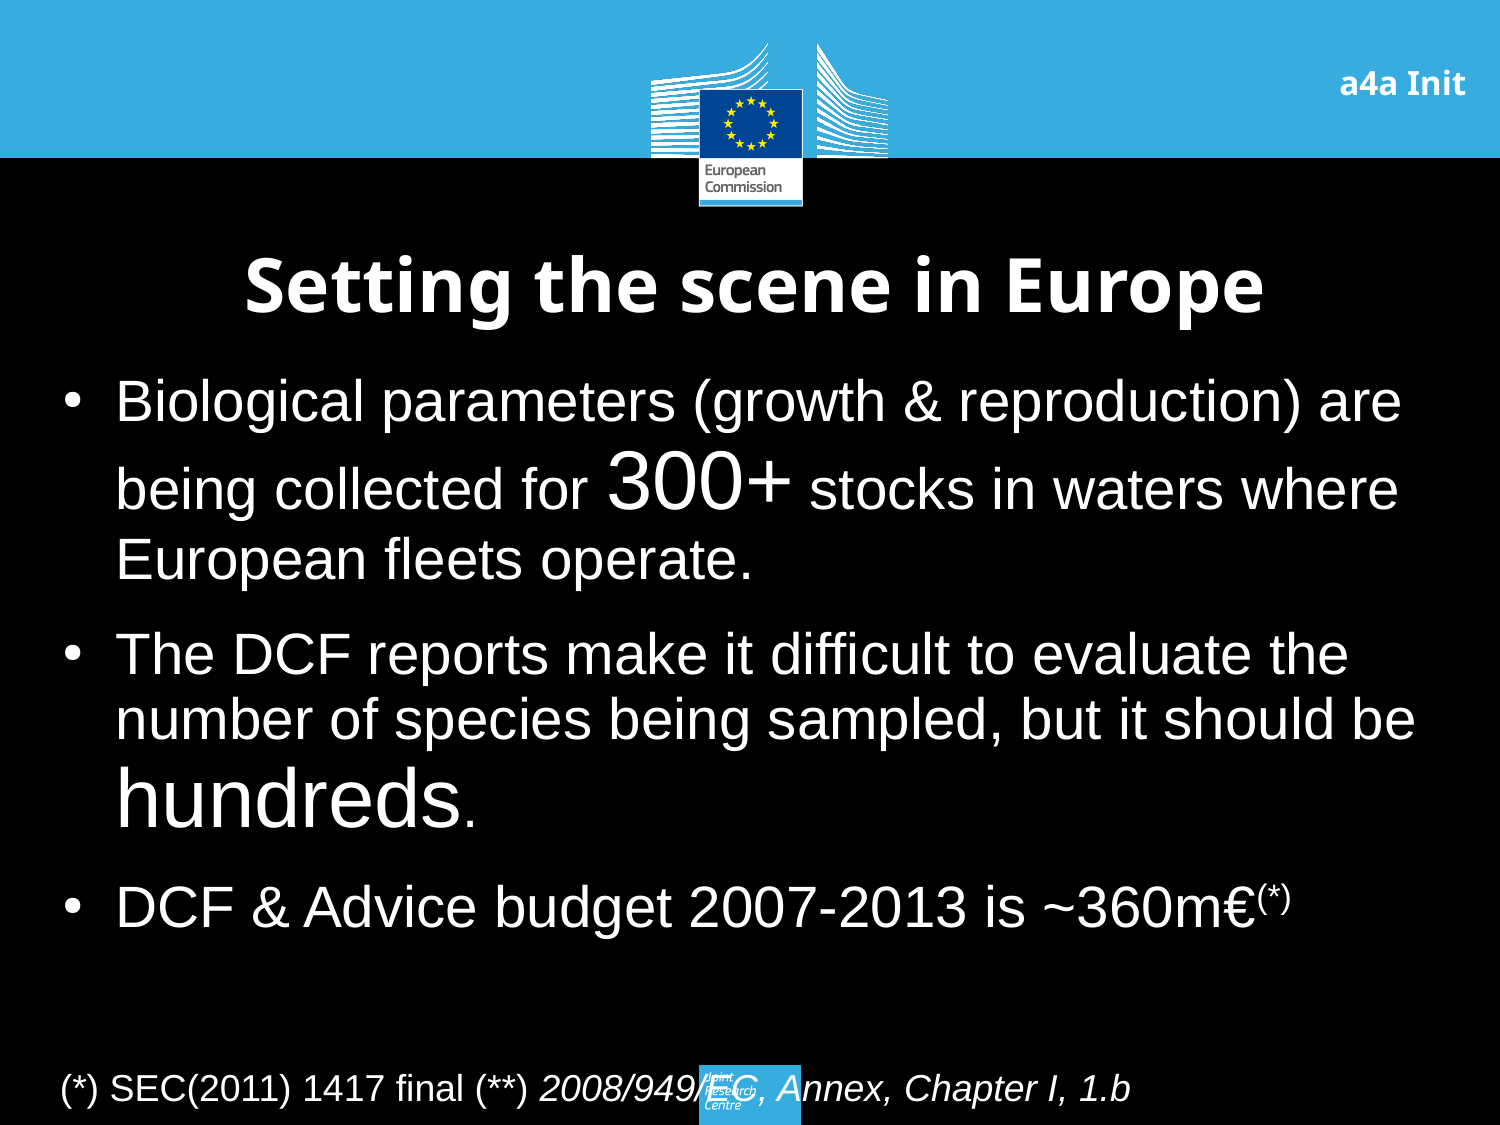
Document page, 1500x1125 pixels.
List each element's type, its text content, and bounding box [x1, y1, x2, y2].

picture [699, 1118, 801, 1125]
title Setting the scene in Europe [11, 179, 1500, 387]
picture [651, 42, 888, 179]
text_box (*) SEC(2011) 1417 final (**) 2008/949/EC, Annex, Chapter I, 1.b [45, 1060, 1441, 1118]
text_box Biological parameters (growth & reproduction) are being collected for 300+ stocks in waters where European fleets operate. The DCF reports make it difficult to evaluate the number of species being sampled, but it should be hundreds. DCF & Advice budget 2007-2013 is ~360m€(*) [30, 266, 1471, 952]
title a4a Init [1091, 29, 1482, 136]
